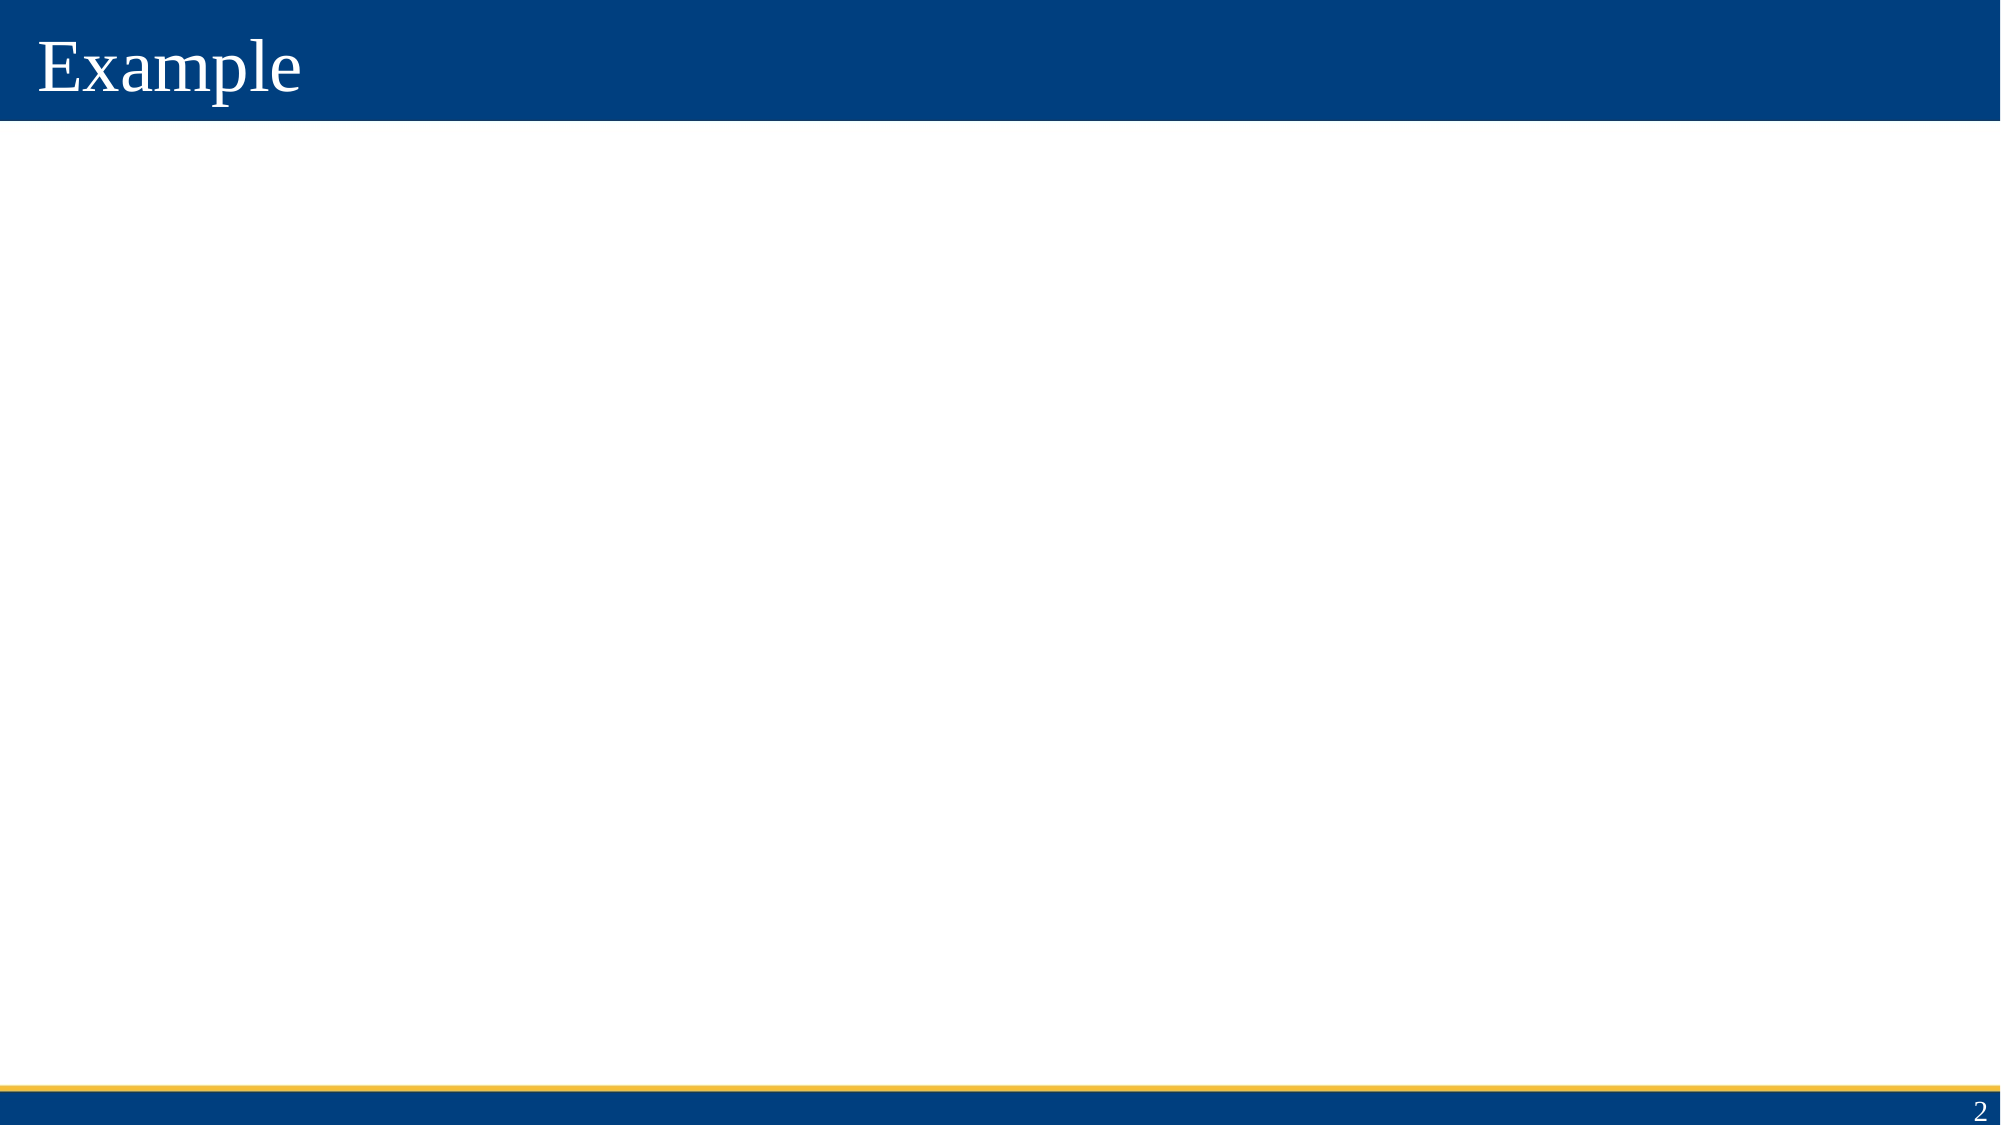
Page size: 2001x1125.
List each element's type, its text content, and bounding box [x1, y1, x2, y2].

picture [0, 0, 2001, 1125]
title Example [37, 13, 1838, 120]
